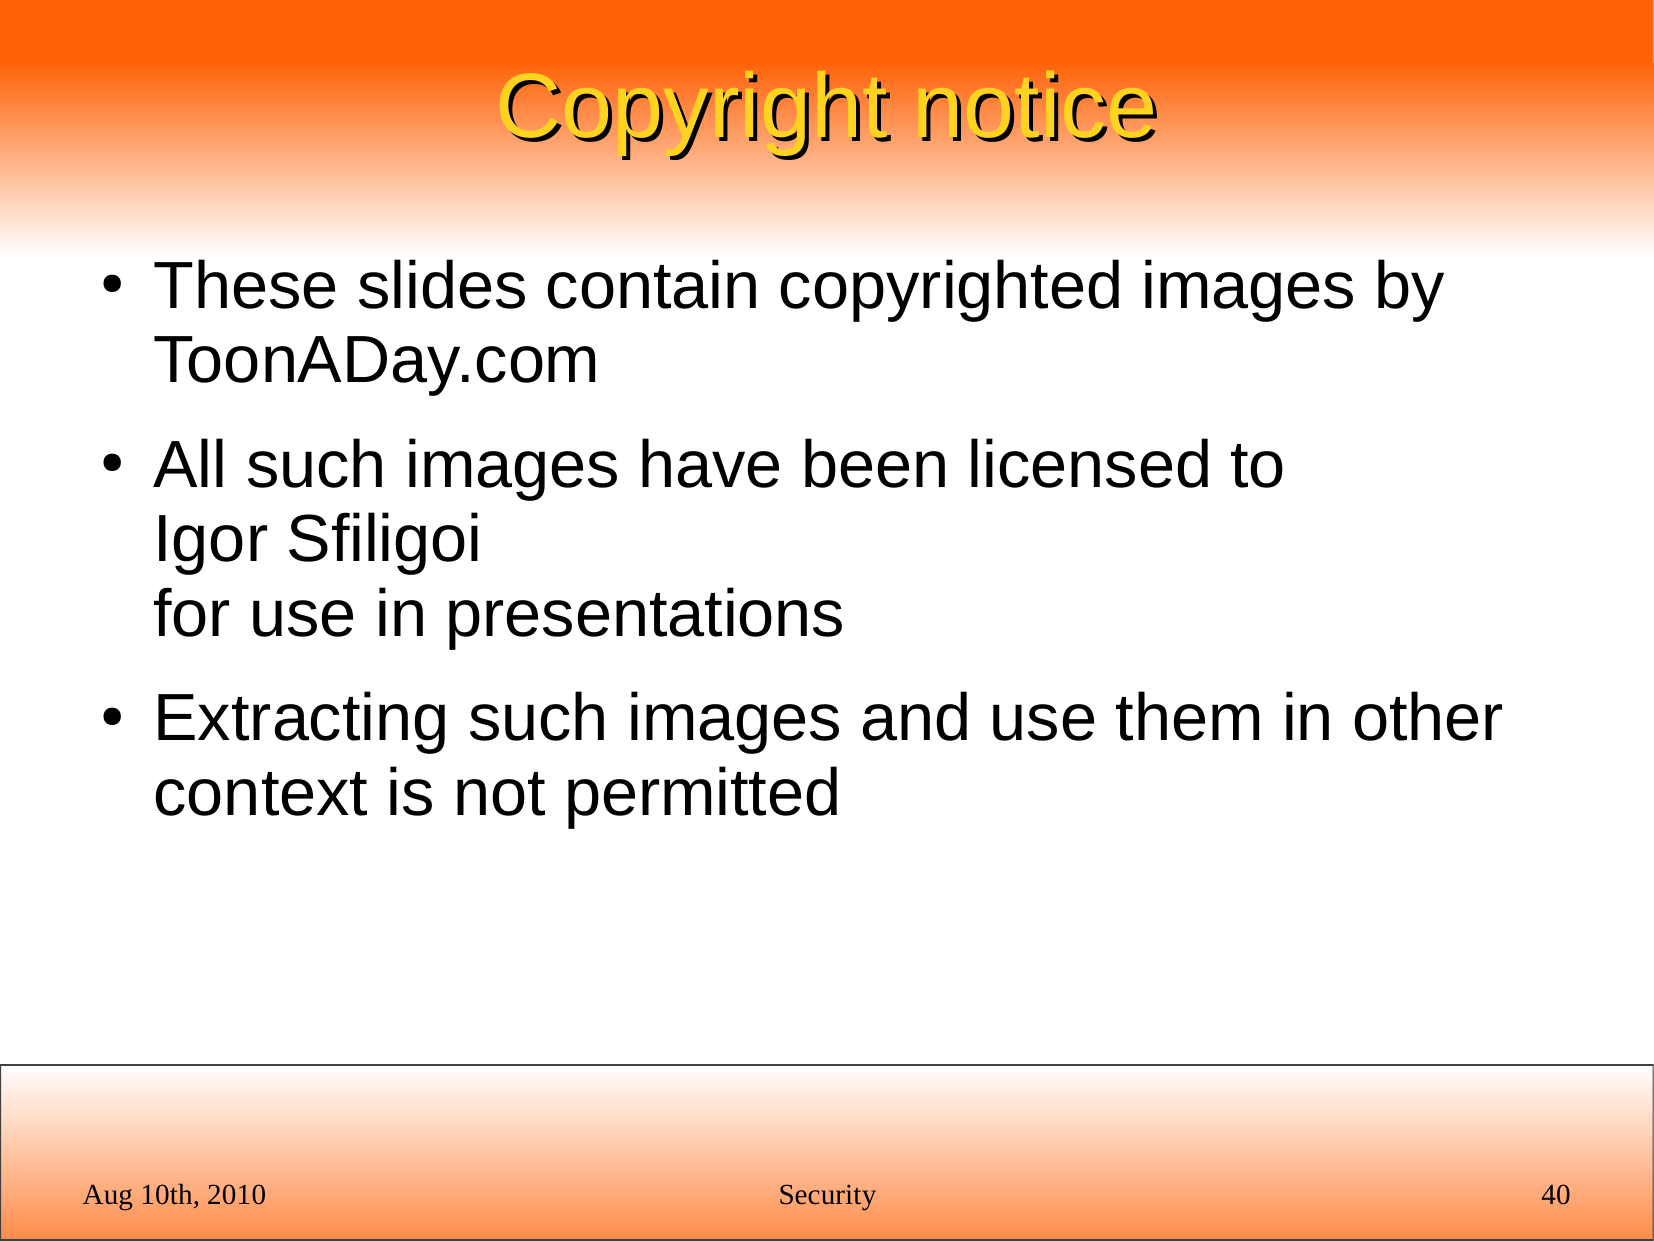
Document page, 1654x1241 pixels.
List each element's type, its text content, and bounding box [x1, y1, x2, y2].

title Copyright notice [82, 2, 1571, 210]
list These slides contain copyrighted images by ToonADay.com All such images have been licensed to Igor Sfiligoi for use in presentations Extracting such images and use them in other context is not permitted [82, 247, 1571, 1109]
